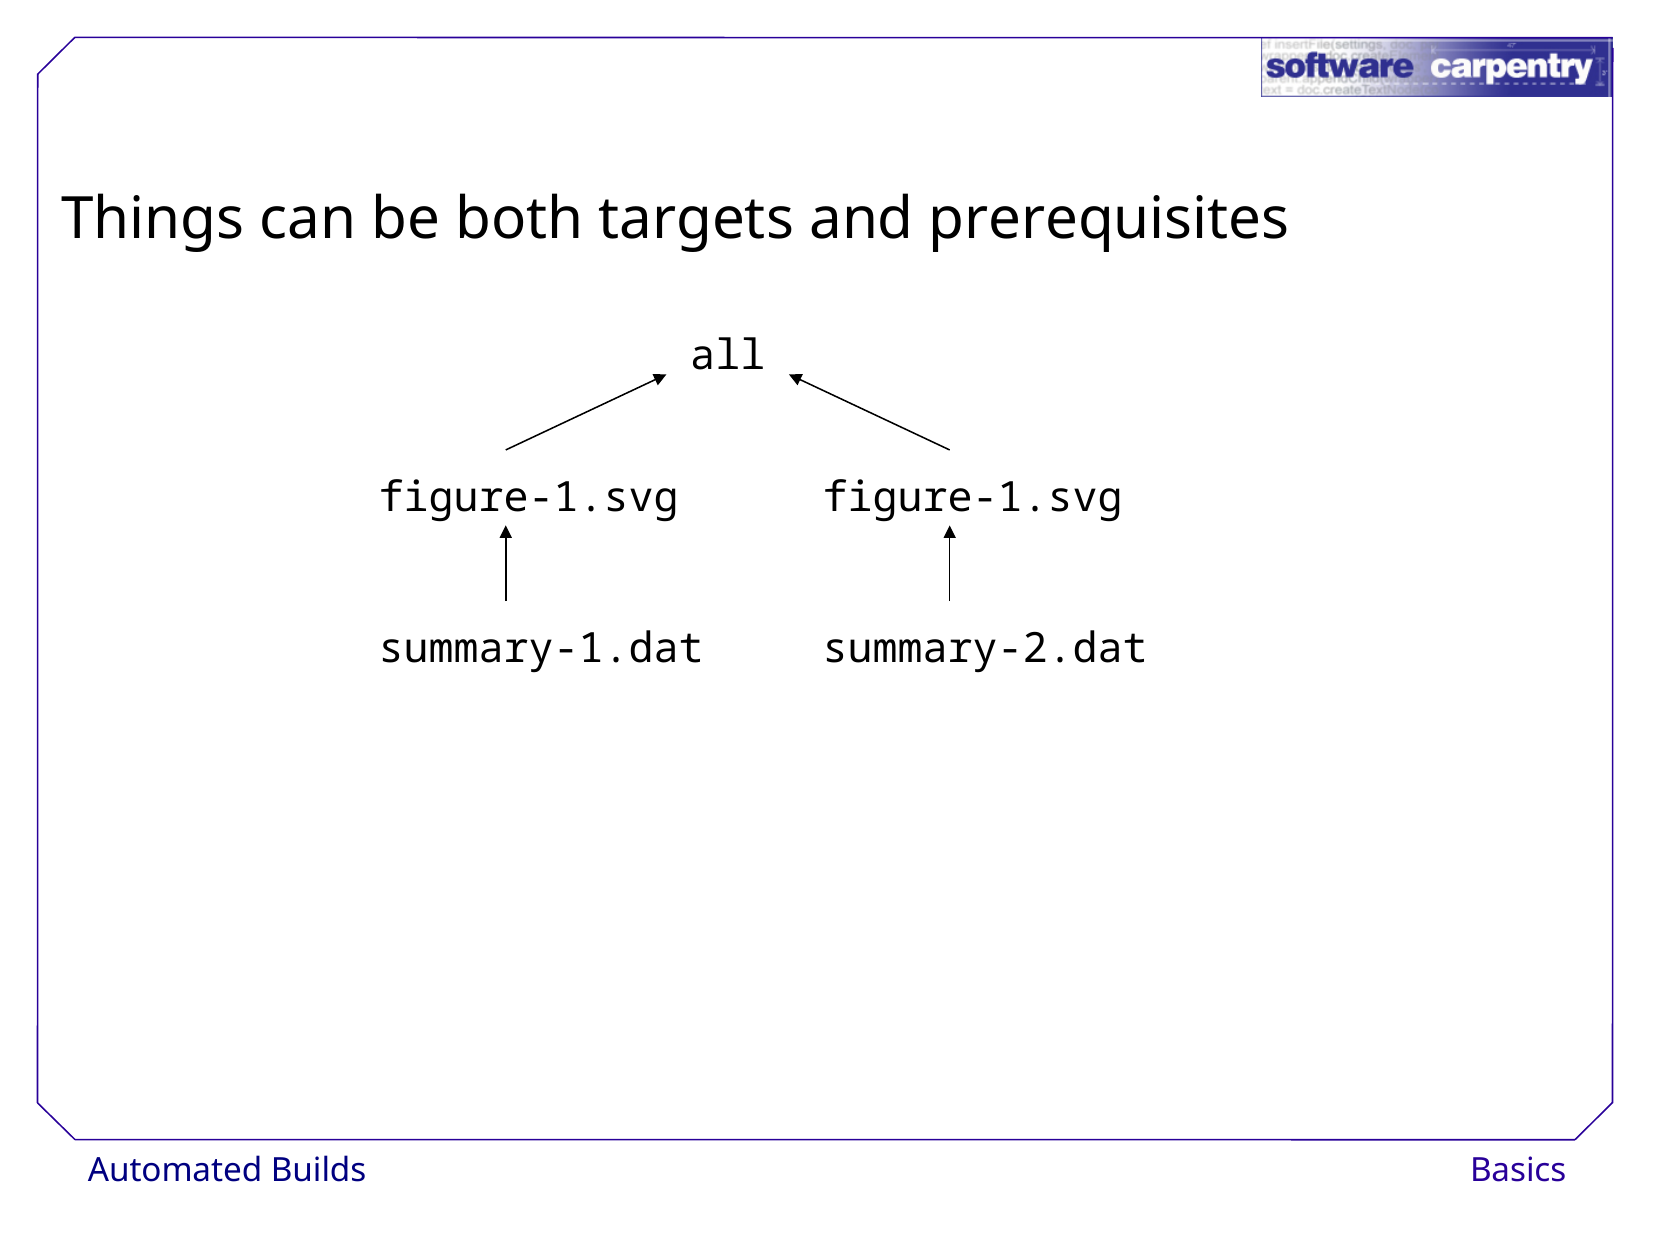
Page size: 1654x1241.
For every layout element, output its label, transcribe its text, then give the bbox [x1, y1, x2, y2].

text_box all [675, 308, 780, 403]
picture [1261, 39, 1613, 97]
text_box Things can be both targets and prerequisites [46, 138, 1455, 259]
text_box summary-1.dat [363, 601, 648, 696]
text_box figure-1.svg [363, 449, 648, 545]
text_box summary-2.dat [807, 601, 1092, 696]
text_box figure-1.svg [807, 449, 1092, 545]
